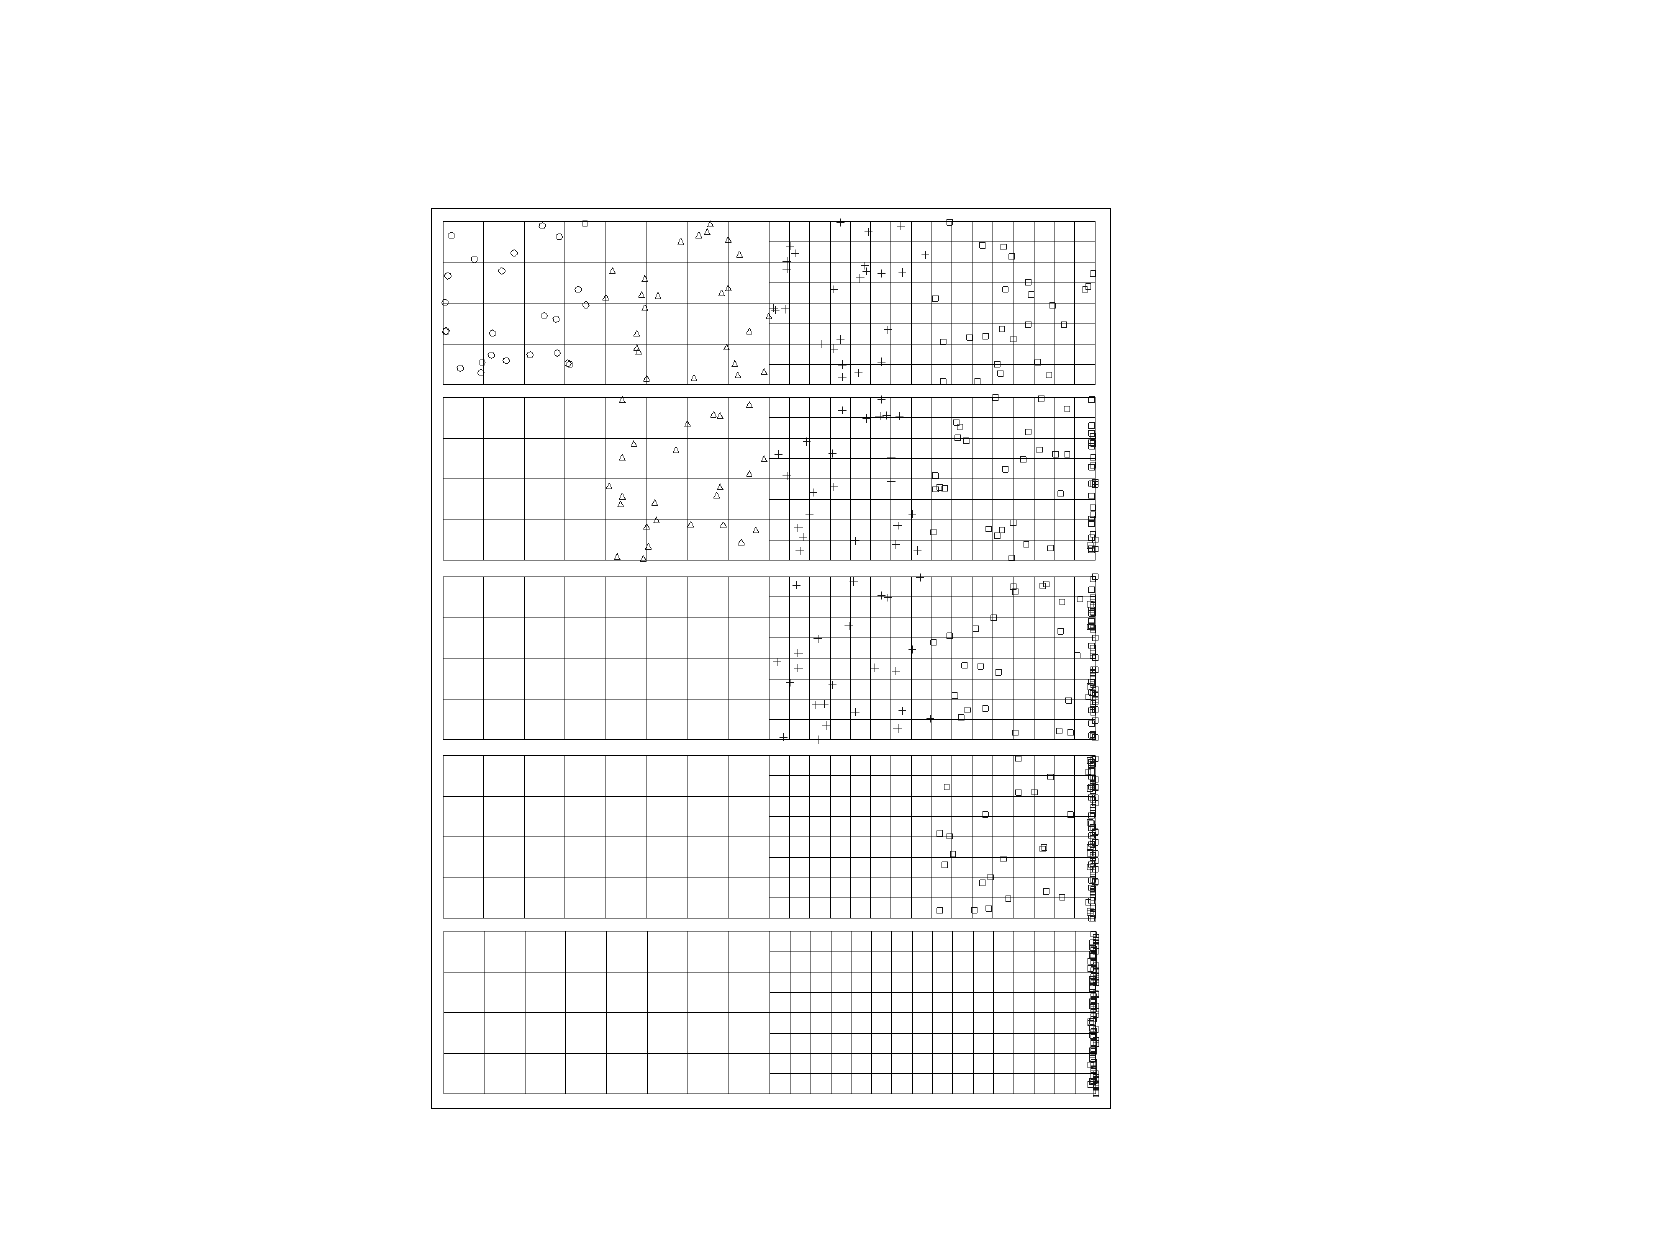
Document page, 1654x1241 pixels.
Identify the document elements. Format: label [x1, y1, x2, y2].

picture [431, 208, 1111, 1109]
